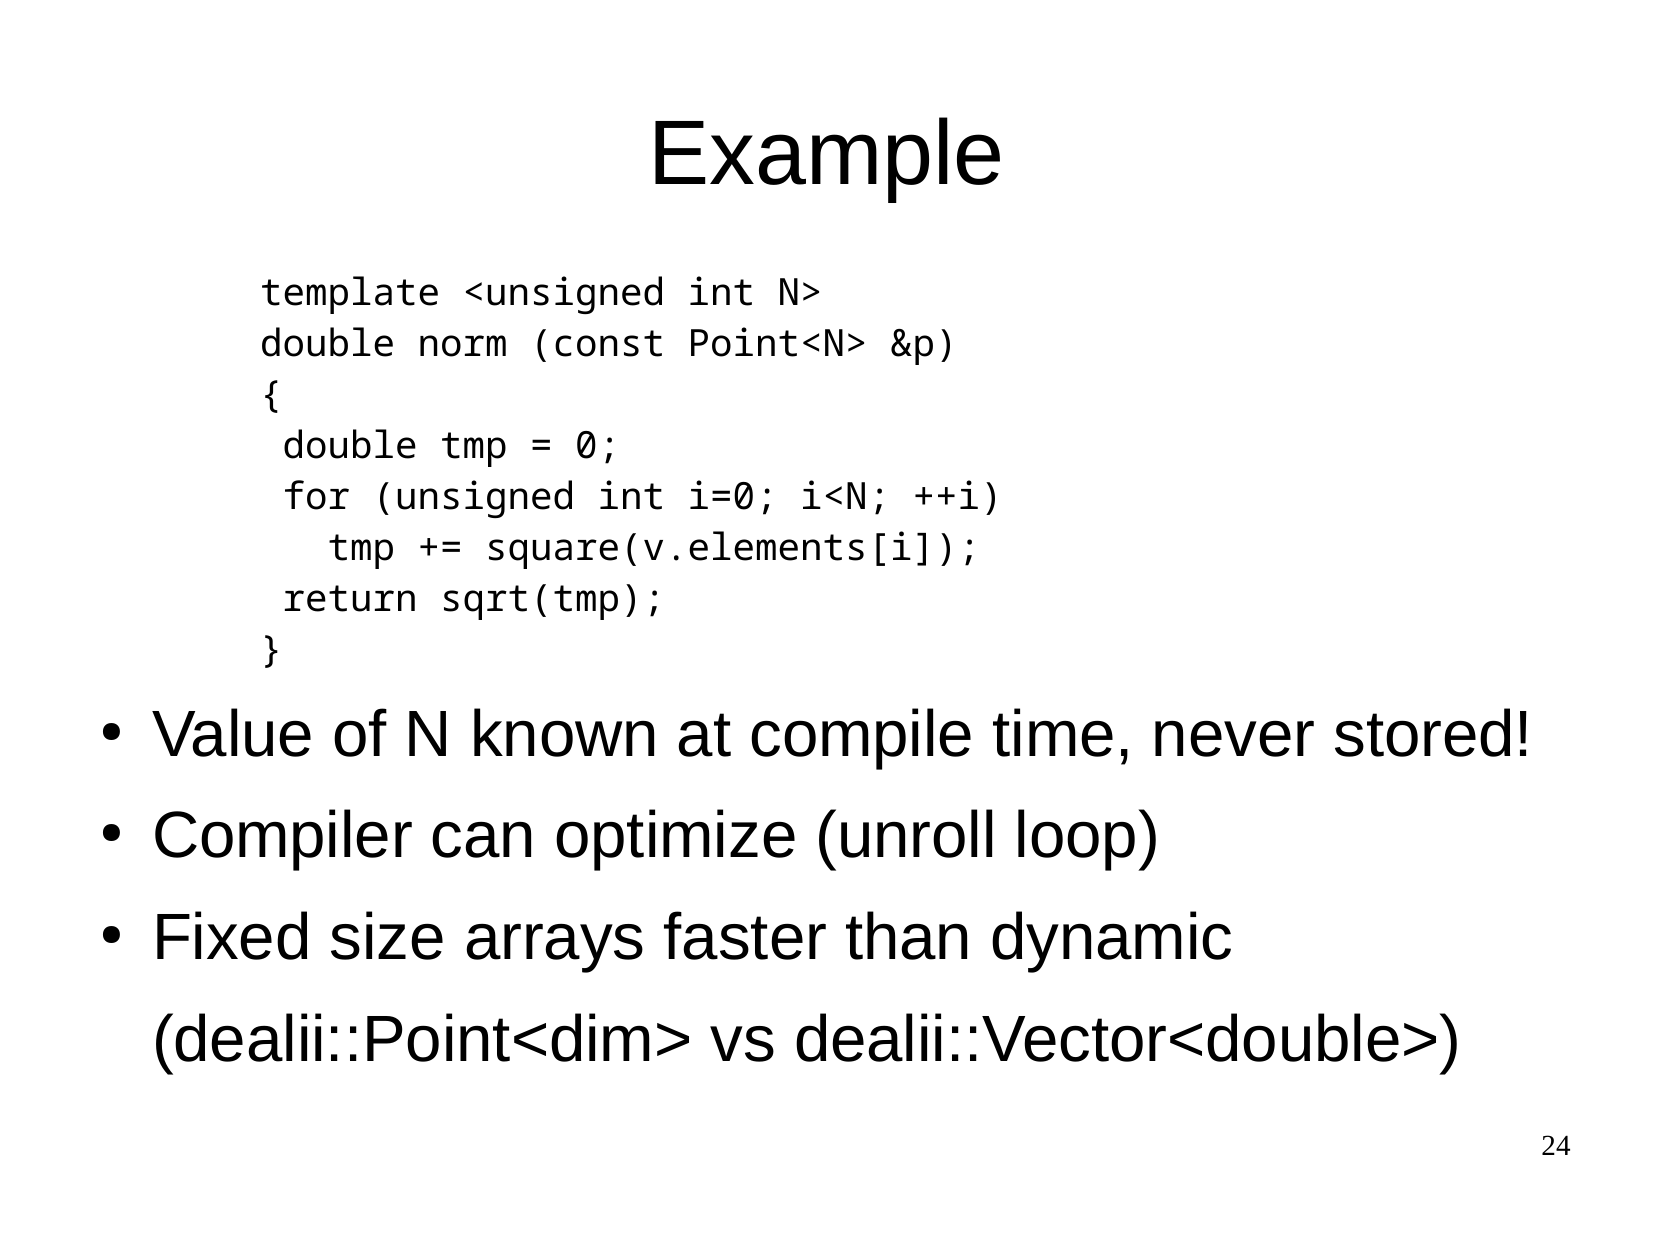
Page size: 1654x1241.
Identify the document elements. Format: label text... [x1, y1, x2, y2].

title Example [82, 49, 1571, 257]
text_box template <unsigned int N> double norm (const Point<N> &p) { double tmp = 0; for (unsigned int i=0; i<N; ++i) tmp += square(v.elements[i]); return sqrt(tmp); } [210, 258, 1111, 676]
list Value of N known at compile time, never stored! Compiler can optimize (unroll loop) Fixed size arrays faster than dynamic (dealii::Point<dim> vs dealii::Vector<double>) [82, 290, 1538, 1141]
